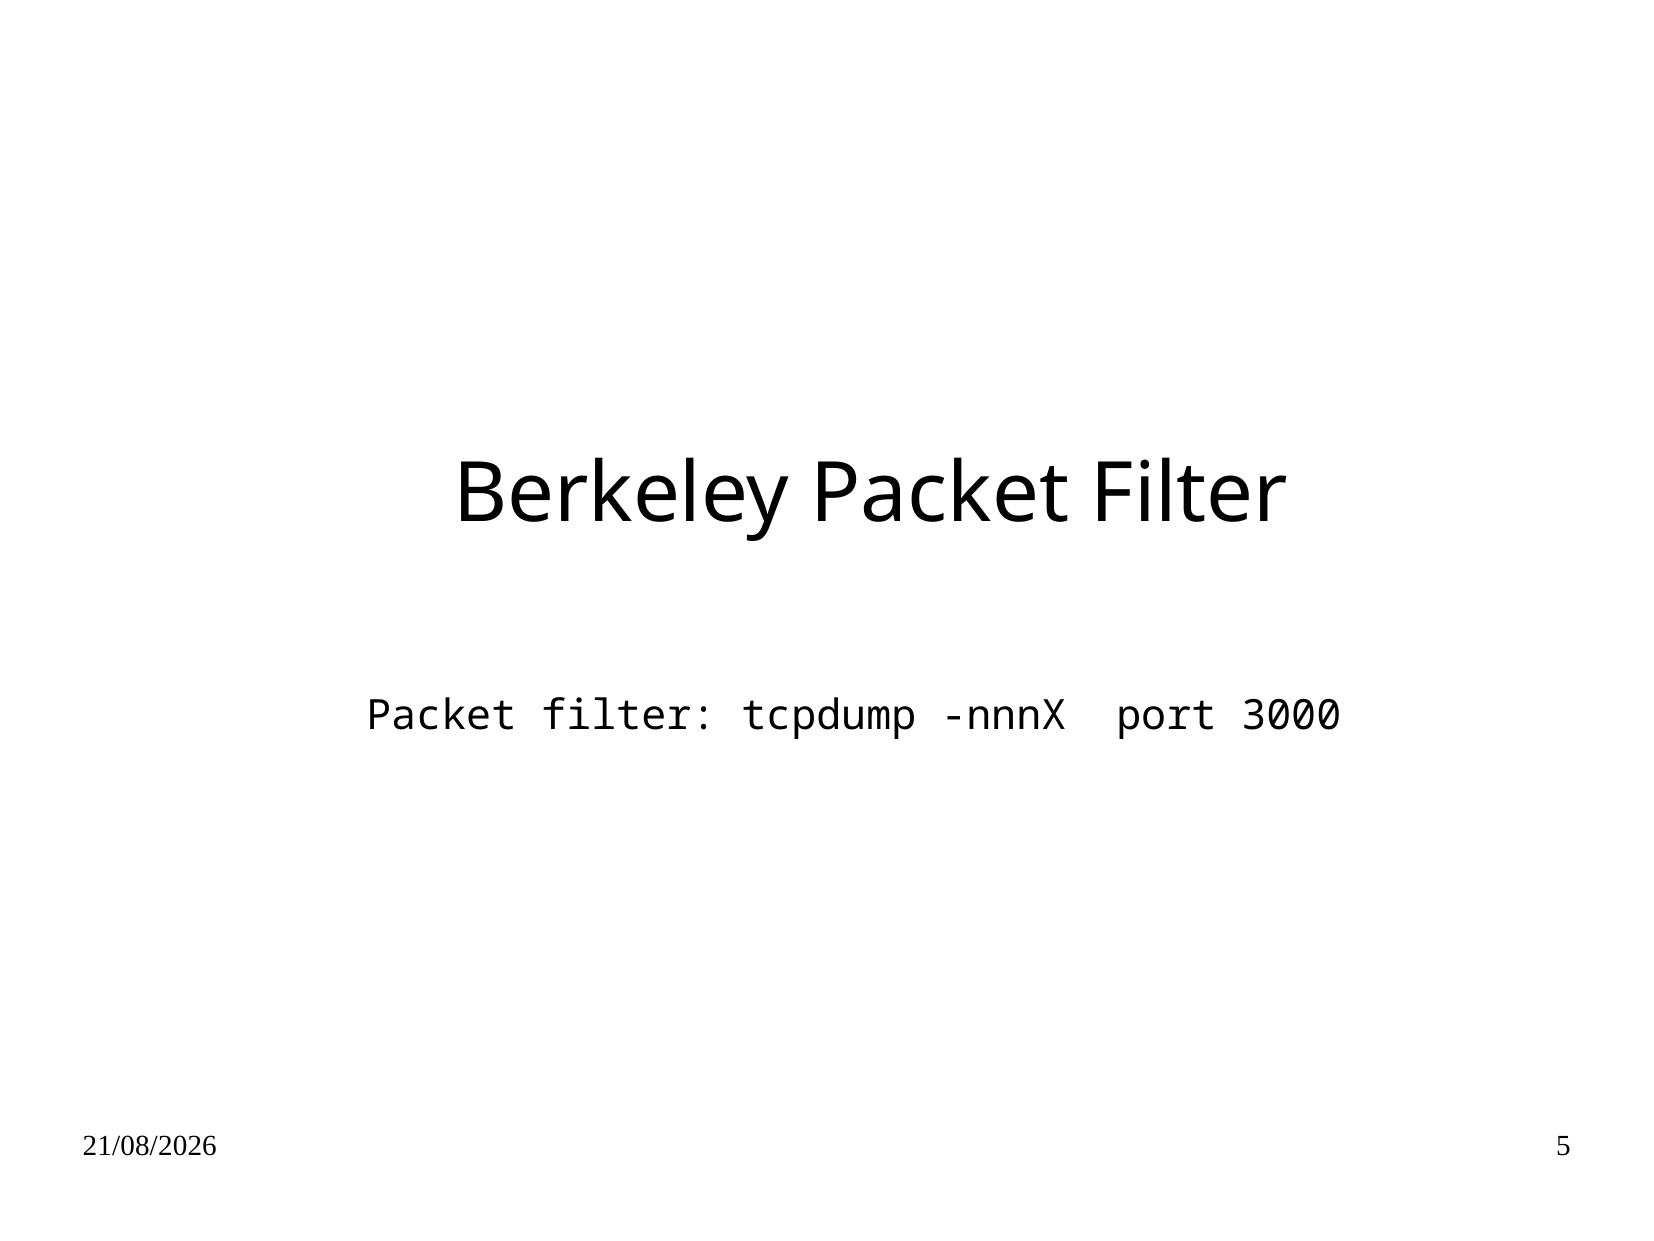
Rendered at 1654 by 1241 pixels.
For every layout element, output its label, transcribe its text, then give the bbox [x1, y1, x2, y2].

subtitle Berkeley Packet Filter Packet filter: tcpdump -nnnX port 3000 [210, 315, 1498, 1017]
